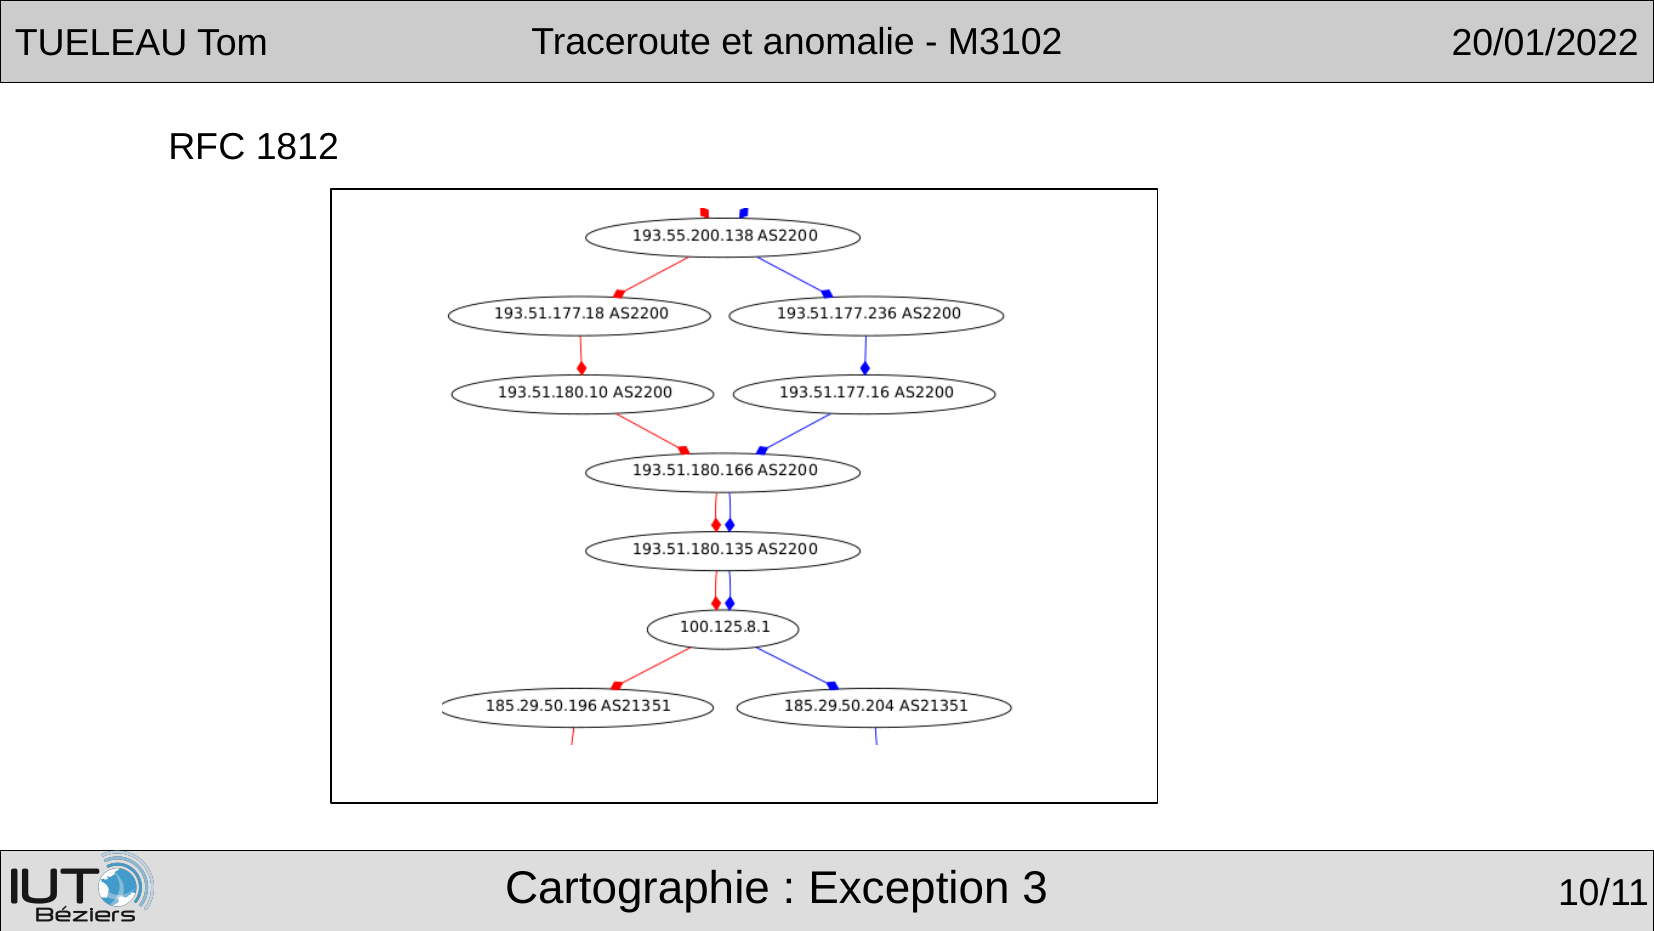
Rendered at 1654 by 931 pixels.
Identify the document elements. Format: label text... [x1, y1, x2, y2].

picture [11, 850, 154, 922]
text_box RFC 1812 [153, 118, 354, 175]
picture [442, 208, 1016, 745]
text_box Cartographie : Exception 3 [490, 855, 1064, 922]
